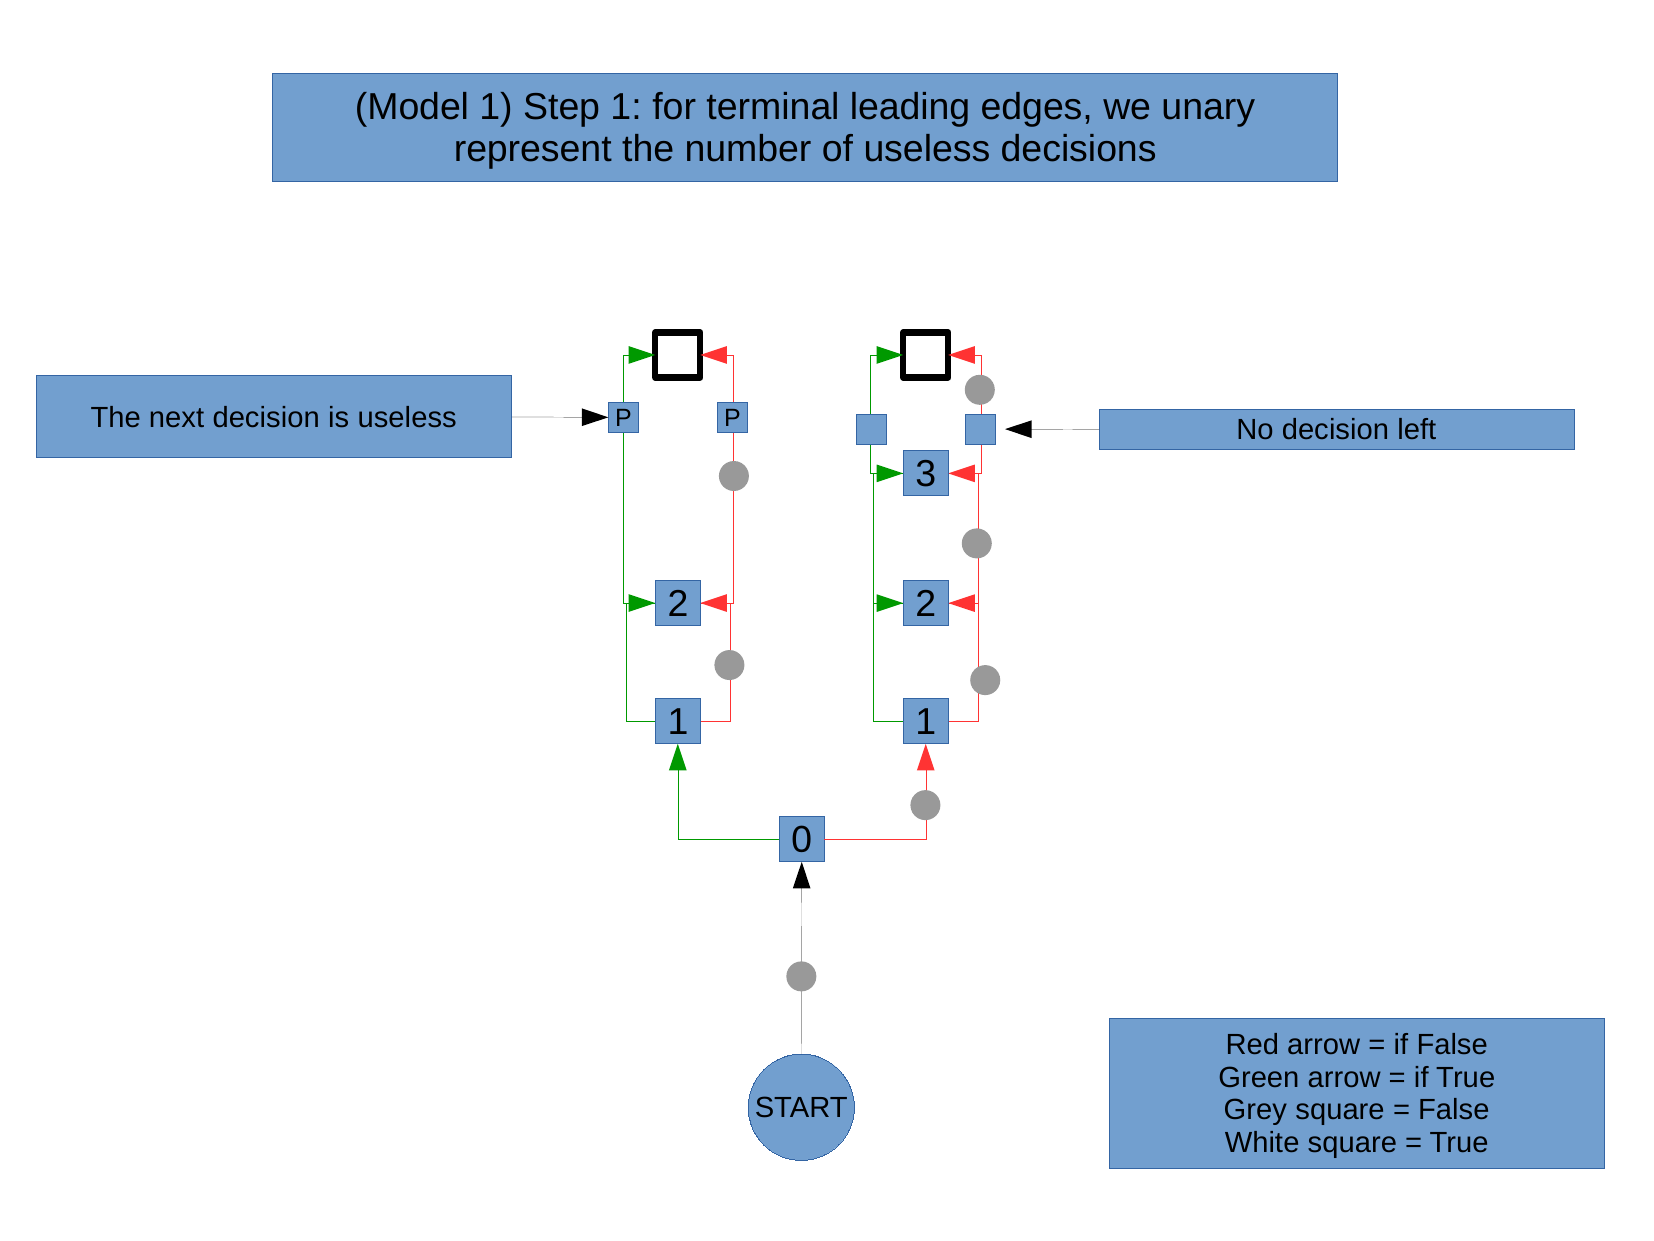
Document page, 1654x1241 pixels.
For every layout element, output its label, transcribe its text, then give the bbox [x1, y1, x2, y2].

text_box The next decision is useless [36, 375, 512, 458]
text_box 1 [655, 698, 701, 744]
text_box 0 [779, 816, 825, 862]
text_box 2 [903, 580, 949, 626]
text_box No decision left [1099, 409, 1575, 450]
text_box [856, 414, 887, 445]
text_box P [608, 402, 639, 433]
text_box [718, 460, 749, 492]
text_box [786, 961, 817, 992]
text_box [655, 332, 701, 378]
text_box (Model 1) Step 1: for terminal leading edges, we unary represent the number of useless decisions [272, 73, 1338, 182]
text_box [965, 414, 996, 445]
text_box 3 [903, 450, 949, 496]
text_box [964, 374, 995, 405]
text_box [961, 528, 992, 559]
text_box 1 [903, 698, 949, 744]
text_box START [748, 1054, 855, 1161]
text_box [714, 650, 745, 681]
text_box [903, 332, 949, 378]
text_box [910, 790, 941, 821]
text_box [970, 665, 1001, 696]
text_box P [717, 402, 748, 433]
text_box 2 [655, 580, 701, 626]
text_box Red arrow = if False Green arrow = if True Grey square = False White square = True [1109, 1018, 1605, 1169]
